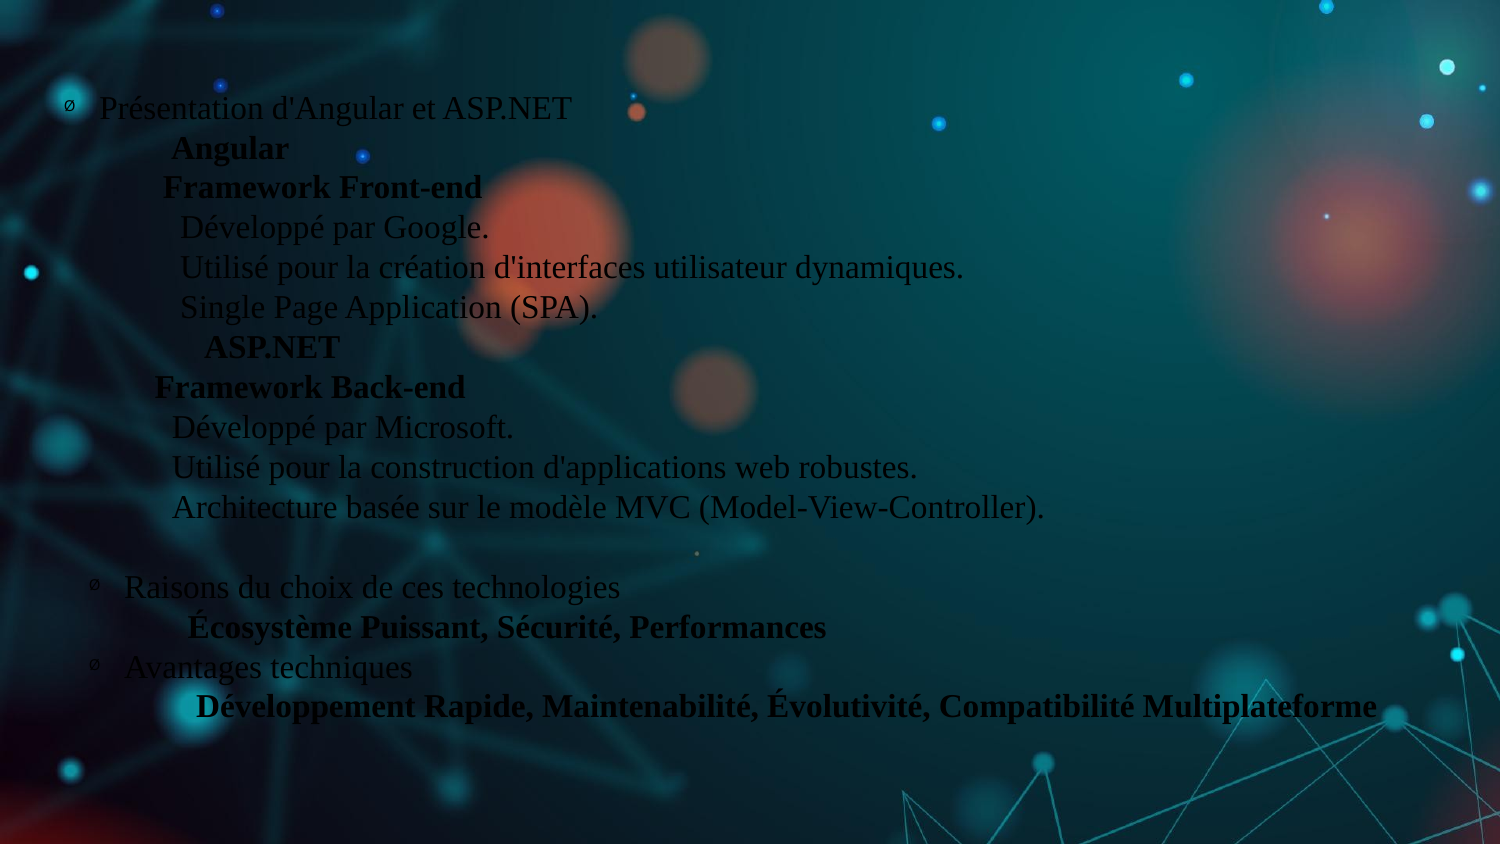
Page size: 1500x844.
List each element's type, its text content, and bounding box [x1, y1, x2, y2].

picture [0, 0, 1500, 844]
subtitle Présentation d'Angular et ASP.NET Angular Framework Front-end Développé par Google. Utilisé pour la création d'interfaces utilisateur dynamiques. Single Page Application (SPA). ASP.NET Framework Back-end Développé par Microsoft. Utilisé pour la construction d'applications web robustes. Architecture basée sur le modèle MVC (Model-View-Controller). Raisons du choix de ces technologies Écosystème Puissant, Sécurité, Performances Avantages techniques Développement Rapide, Maintenabilité, Évolutivité, Compatibilité Multiplateforme [49, 78, 1461, 763]
picture [1259, 763, 1269, 767]
picture [1463, 552, 1474, 556]
picture [1271, 763, 1284, 768]
